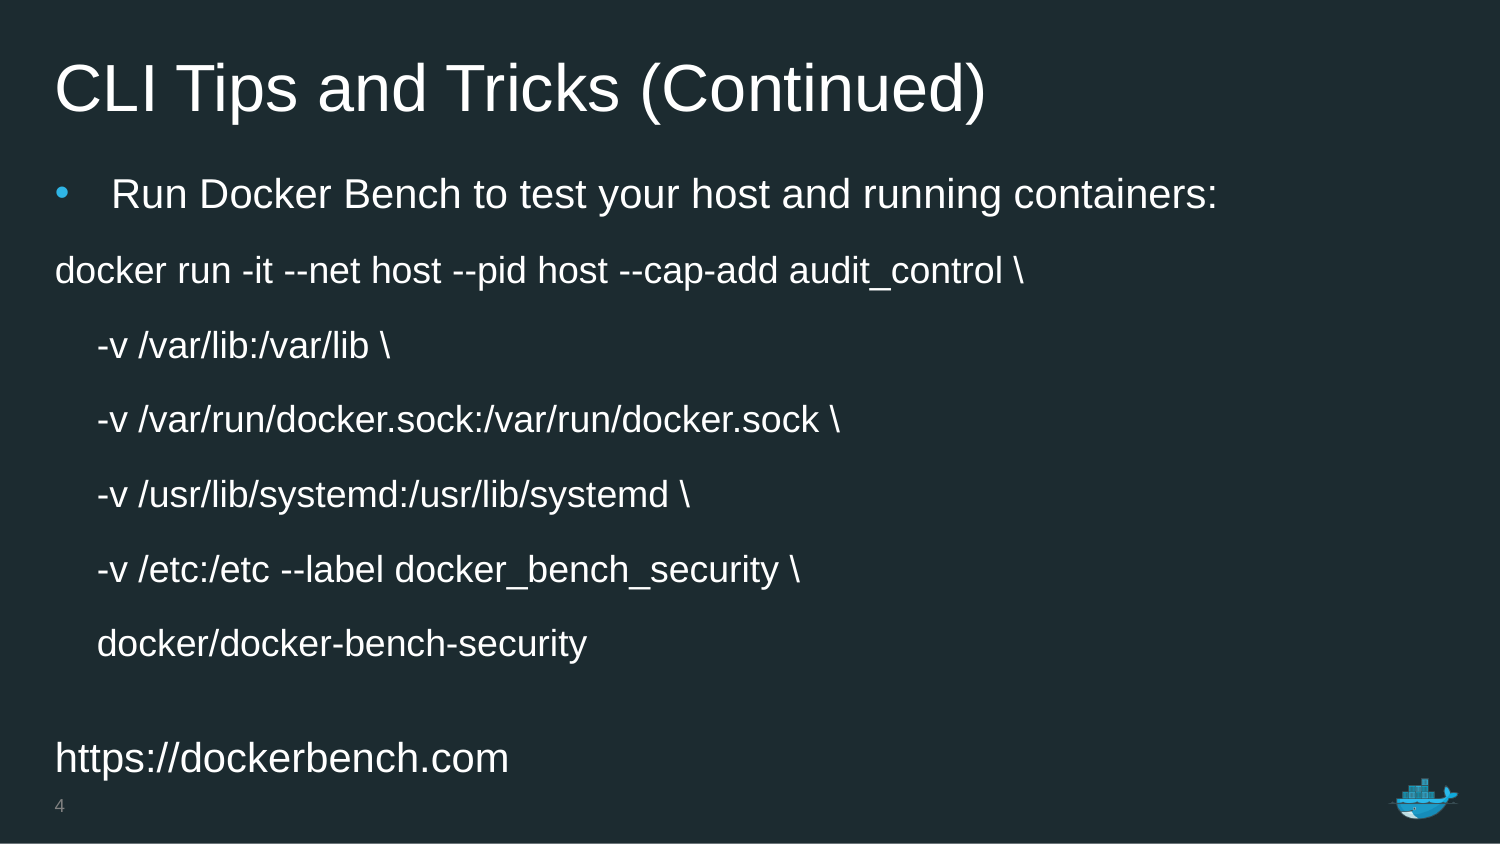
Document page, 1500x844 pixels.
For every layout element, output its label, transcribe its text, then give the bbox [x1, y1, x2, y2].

slide_number <number> [39, 782, 390, 828]
title CLI Tips and Tricks (Continued) [39, 34, 1458, 135]
list Run Docker Bench to test your host and running containers: docker run -it --net host --pid host --cap-add audit_control \ -v /var/lib:/var/lib \ -v /var/run/docker.sock:/var/run/docker.sock \ -v /usr/lib/systemd:/usr/lib/systemd \ -v /etc:/etc --label docker_bench_security \ docker/docker-bench-security https://dockerbench.com [39, 159, 1458, 755]
picture [1387, 778, 1459, 821]
